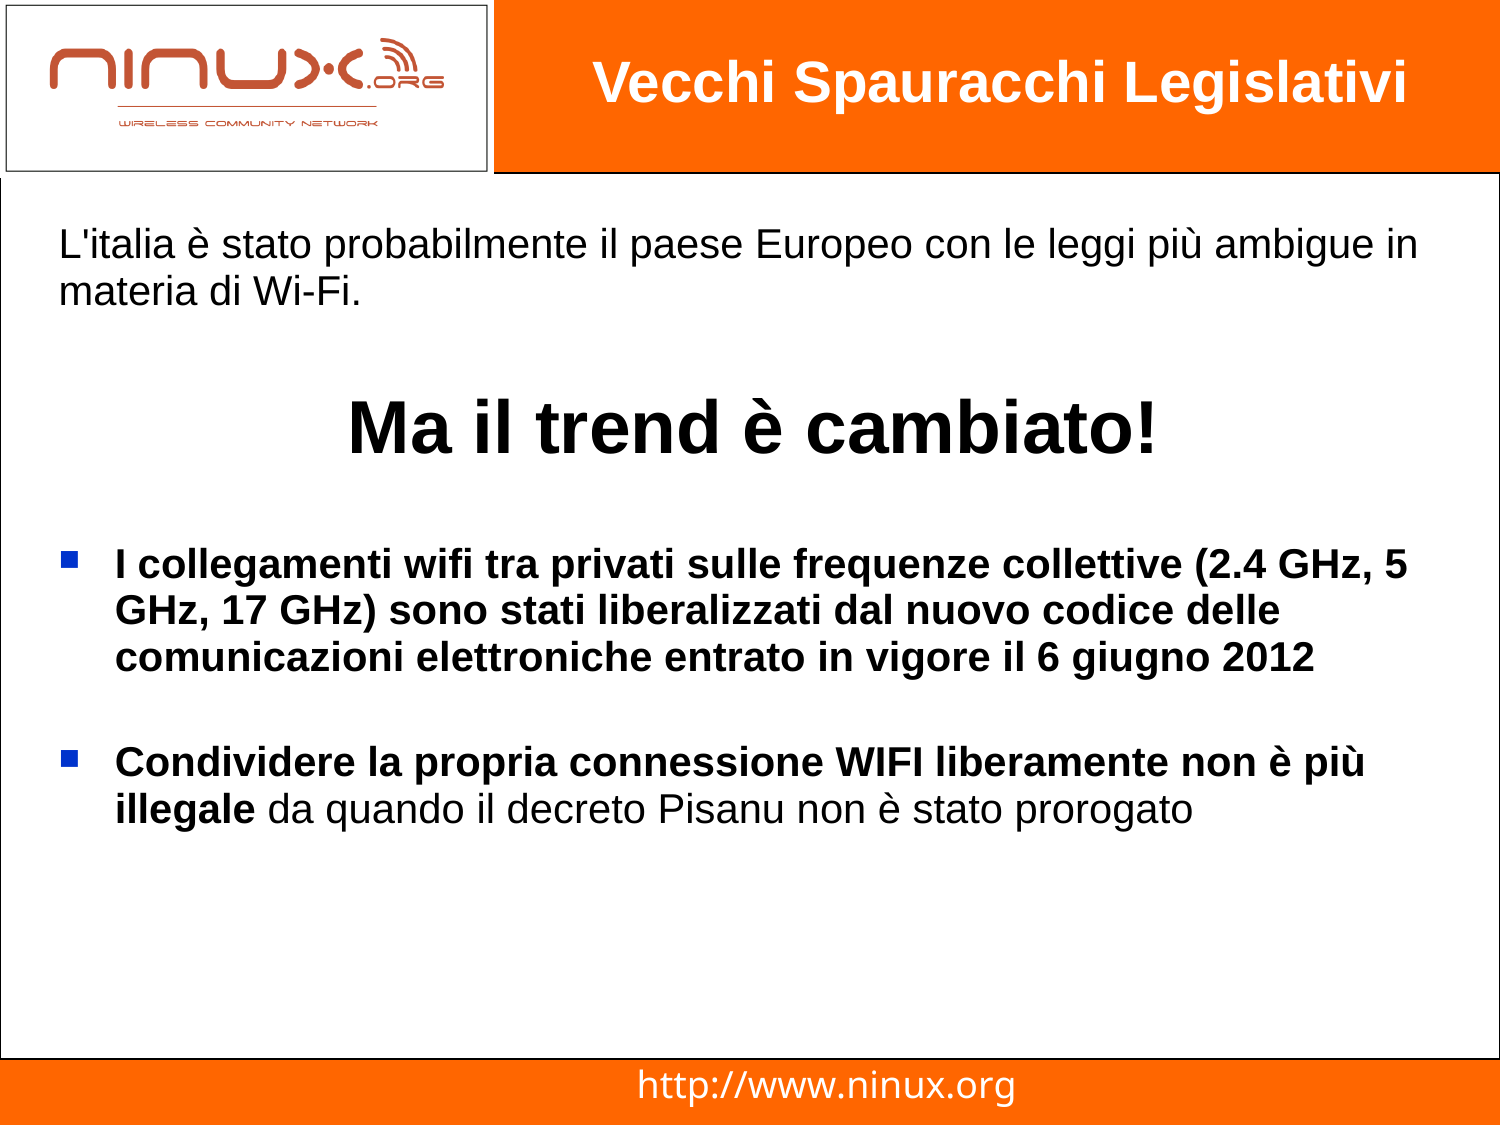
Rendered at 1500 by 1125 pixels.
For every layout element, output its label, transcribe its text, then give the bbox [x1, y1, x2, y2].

list L'italia è stato probabilmente il paese Europeo con le leggi più ambigue in materia di Wi-Fi. Ma il trend è cambiato! I collegamenti wifi tra privati sulle frequenze collettive (2.4 GHz, 5 GHz, 17 GHz) sono stati liberalizzati dal nuovo codice delle comunicazioni elettroniche entrato in vigore il 6 giugno 2012 Condividere la propria connessione WIFI liberamente non è più illegale da quando il decreto Pisanu non è stato prorogato [43, 213, 1465, 1034]
title Vecchi Spauracchi Legislativi [501, 0, 1500, 165]
text_box http://www.ninux.org [621, 1053, 1159, 1125]
picture [0, 0, 494, 178]
